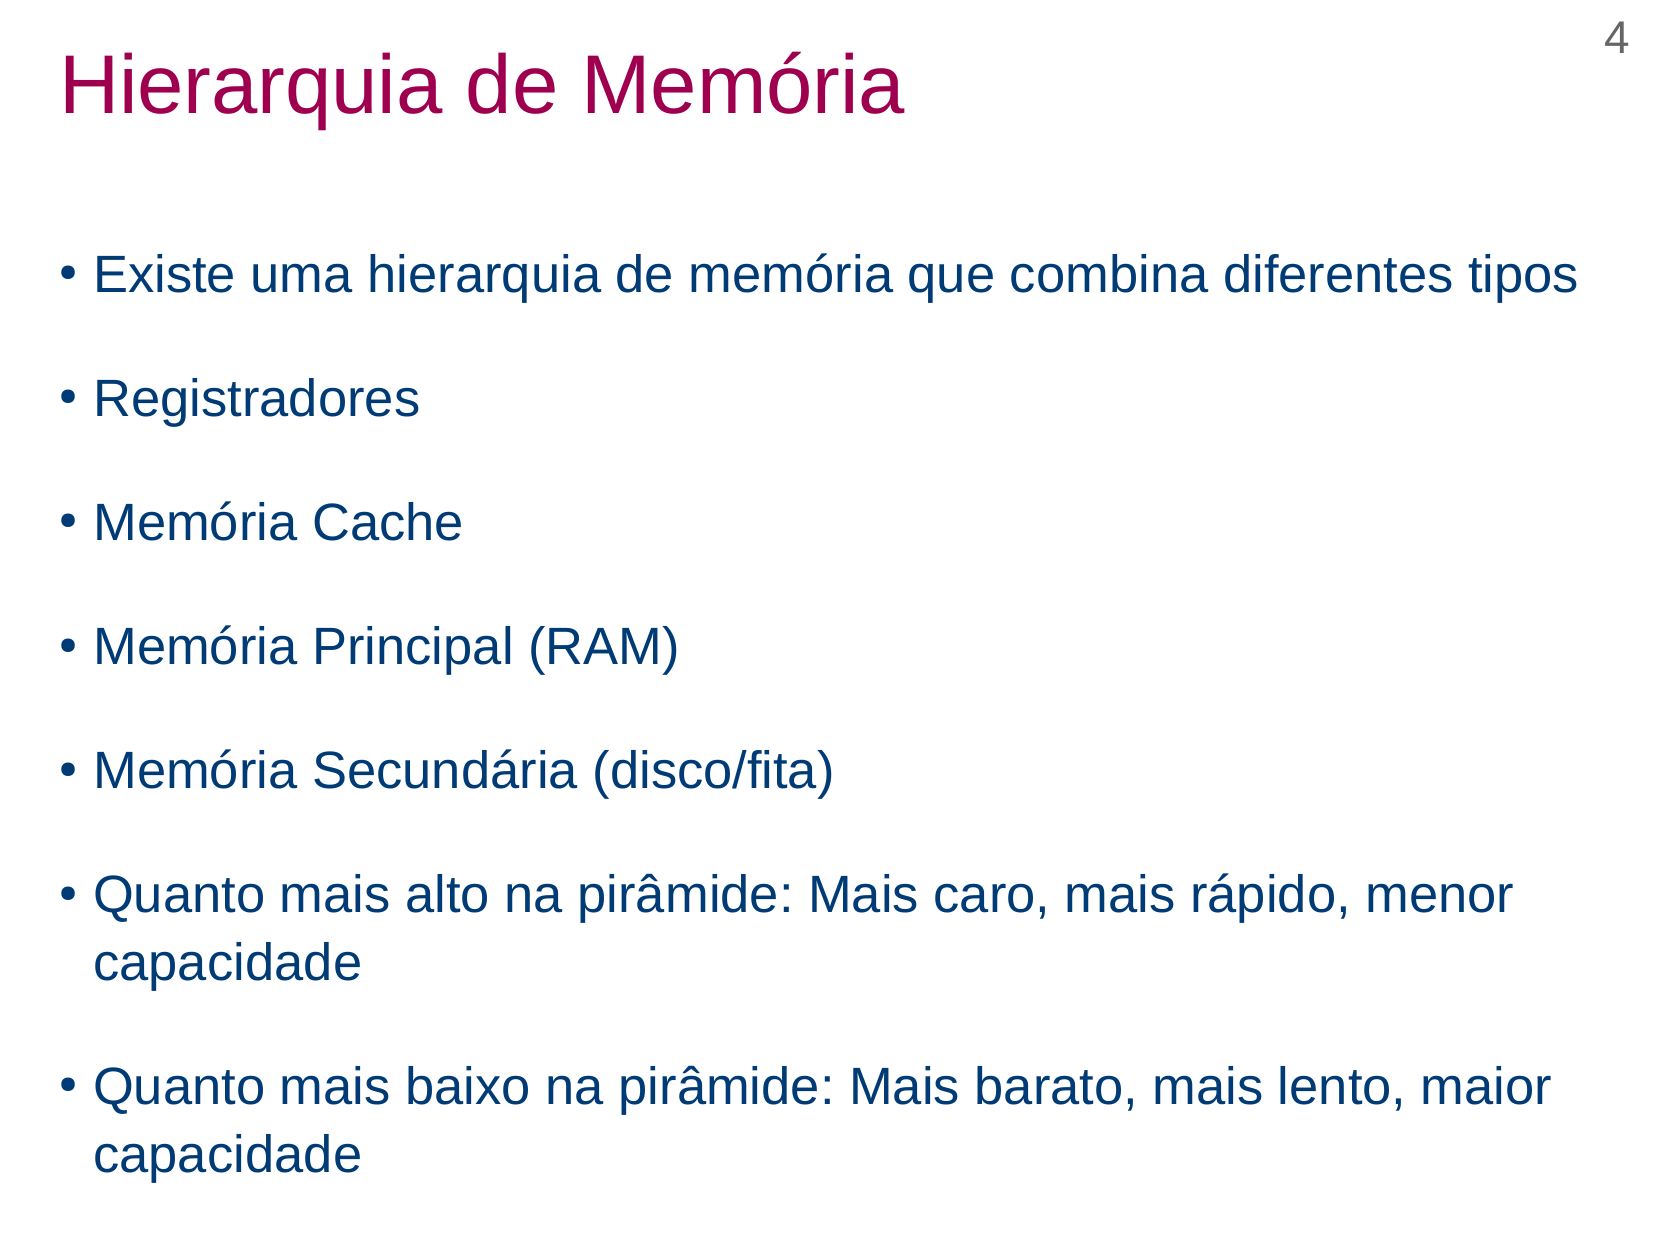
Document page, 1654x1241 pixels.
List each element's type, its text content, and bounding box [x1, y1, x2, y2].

title Hierarquia de Memória [59, 29, 1595, 148]
list Existe uma hierarquia de memória que combina diferentes tipos Registradores Memória Cache Memória Principal (RAM) Memória Secundária (disco/fita) Quanto mais alto na pirâmide: Mais caro, mais rápido, menor capacidade Quanto mais baixo na pirâmide: Mais barato, mais lento, maior capacidade [59, 236, 1595, 1211]
